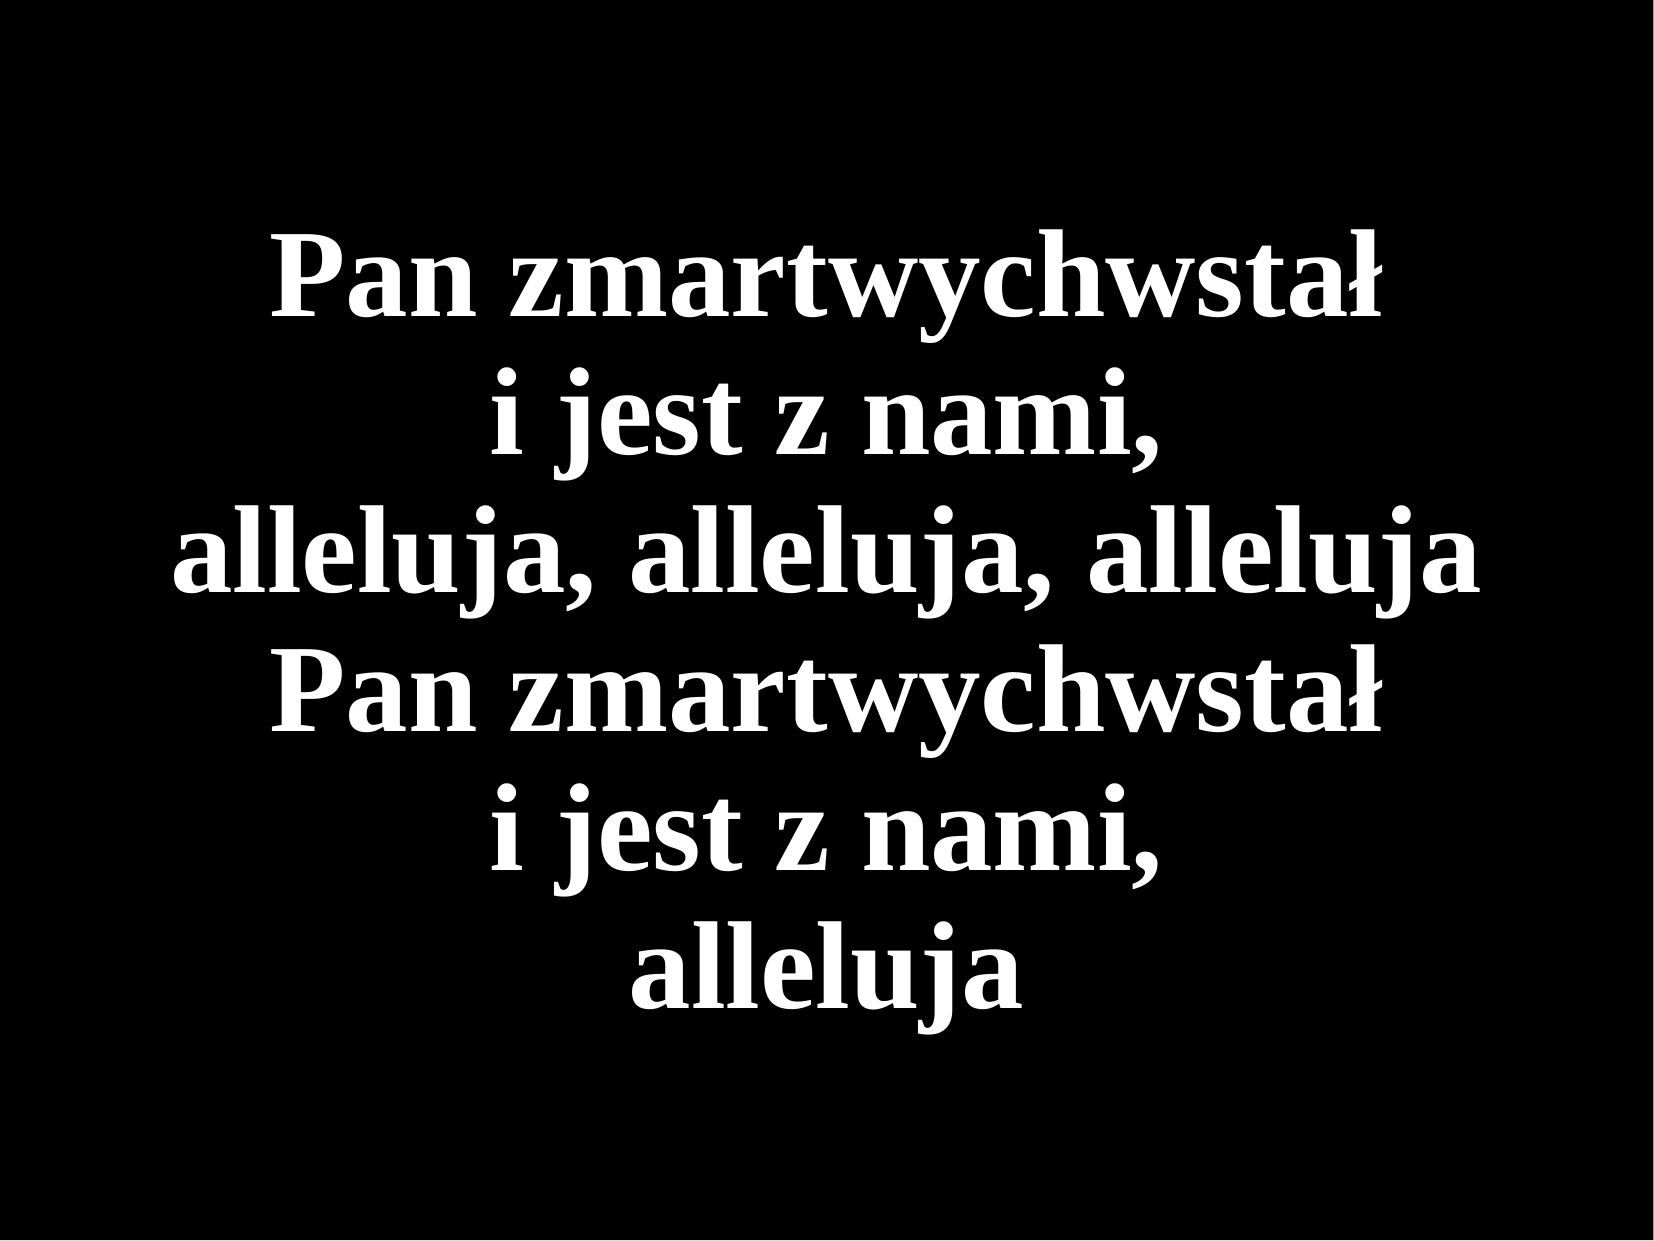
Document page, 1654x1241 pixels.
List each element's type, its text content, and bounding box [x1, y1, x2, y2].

title Pan zmartwychwstał i jest z nami, alleluja, alleluja, alleluja Pan zmartwychwstał i jest z nami, alleluja [0, 0, 1654, 1241]
